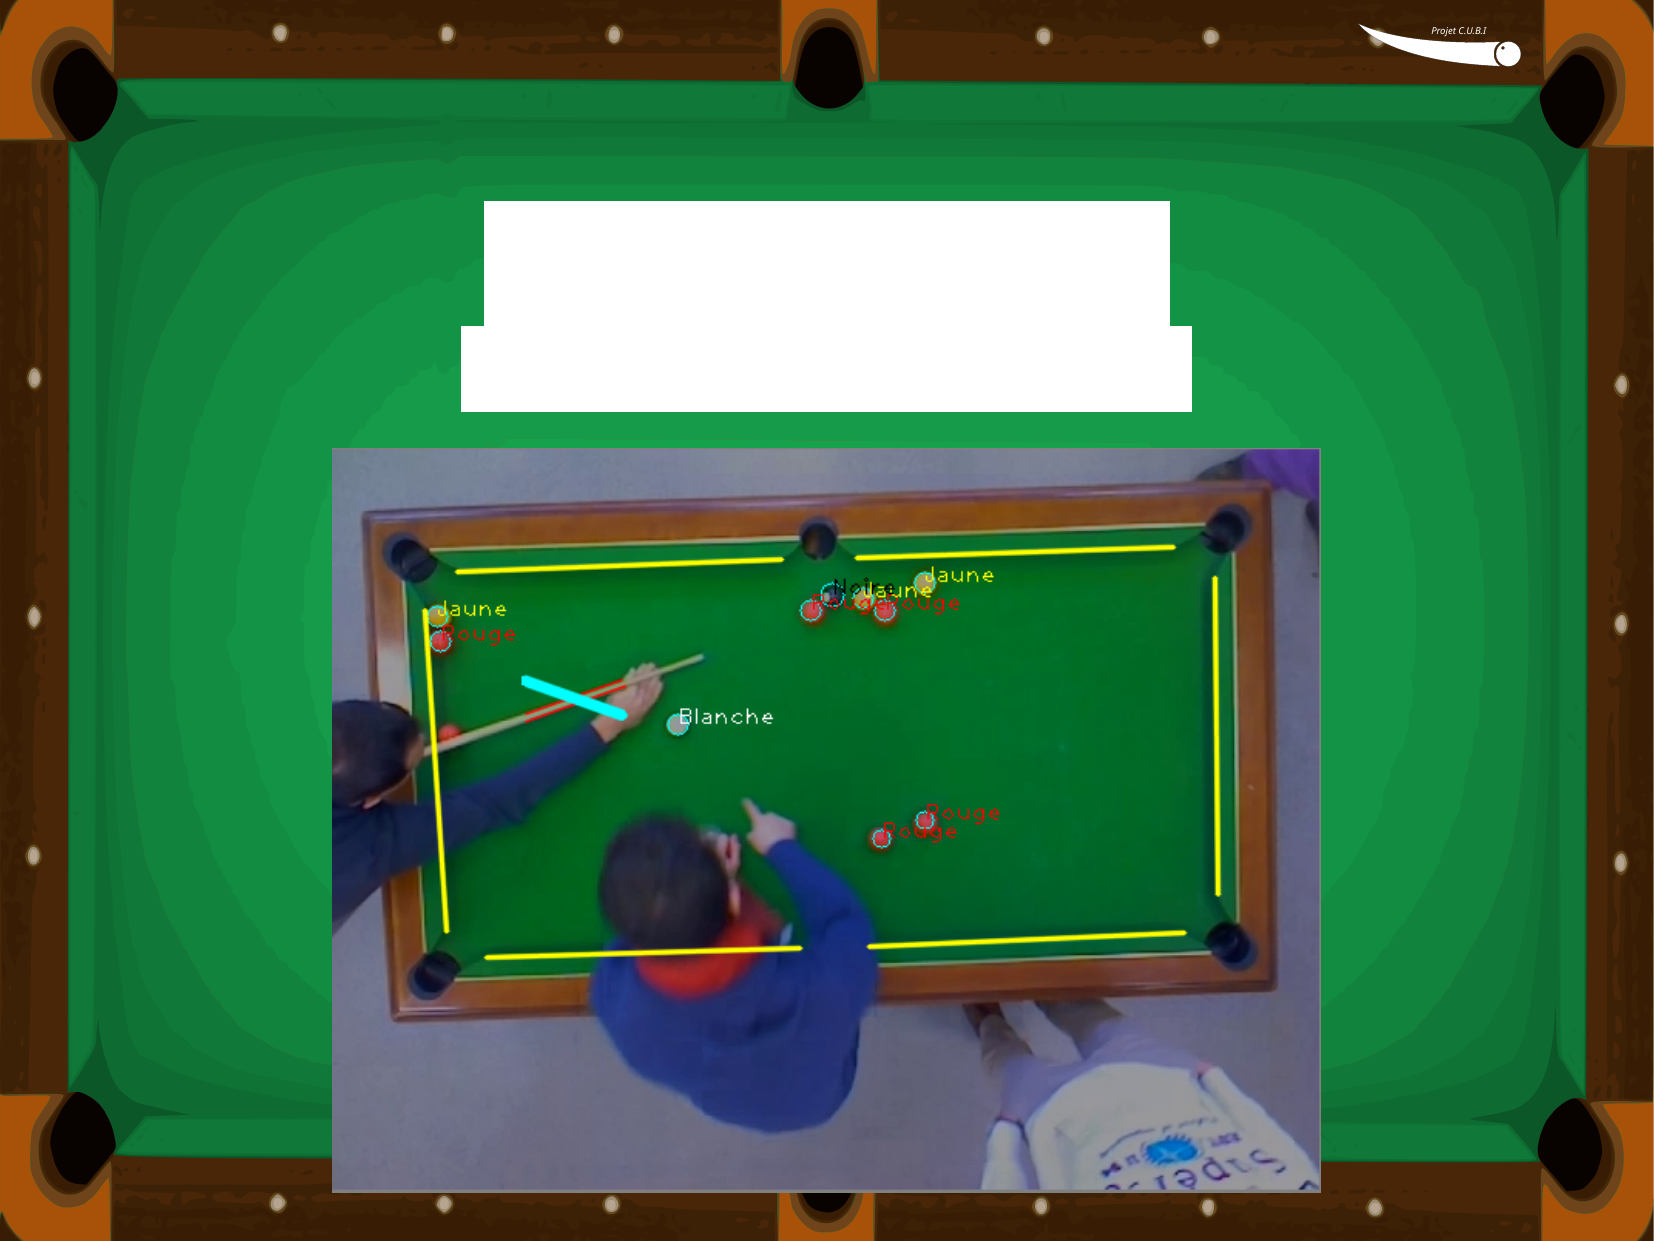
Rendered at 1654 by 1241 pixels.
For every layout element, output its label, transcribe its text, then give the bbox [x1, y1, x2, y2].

title Développement Définition des bandes (2) [106, 202, 1548, 411]
picture [0, 0, 1654, 1241]
